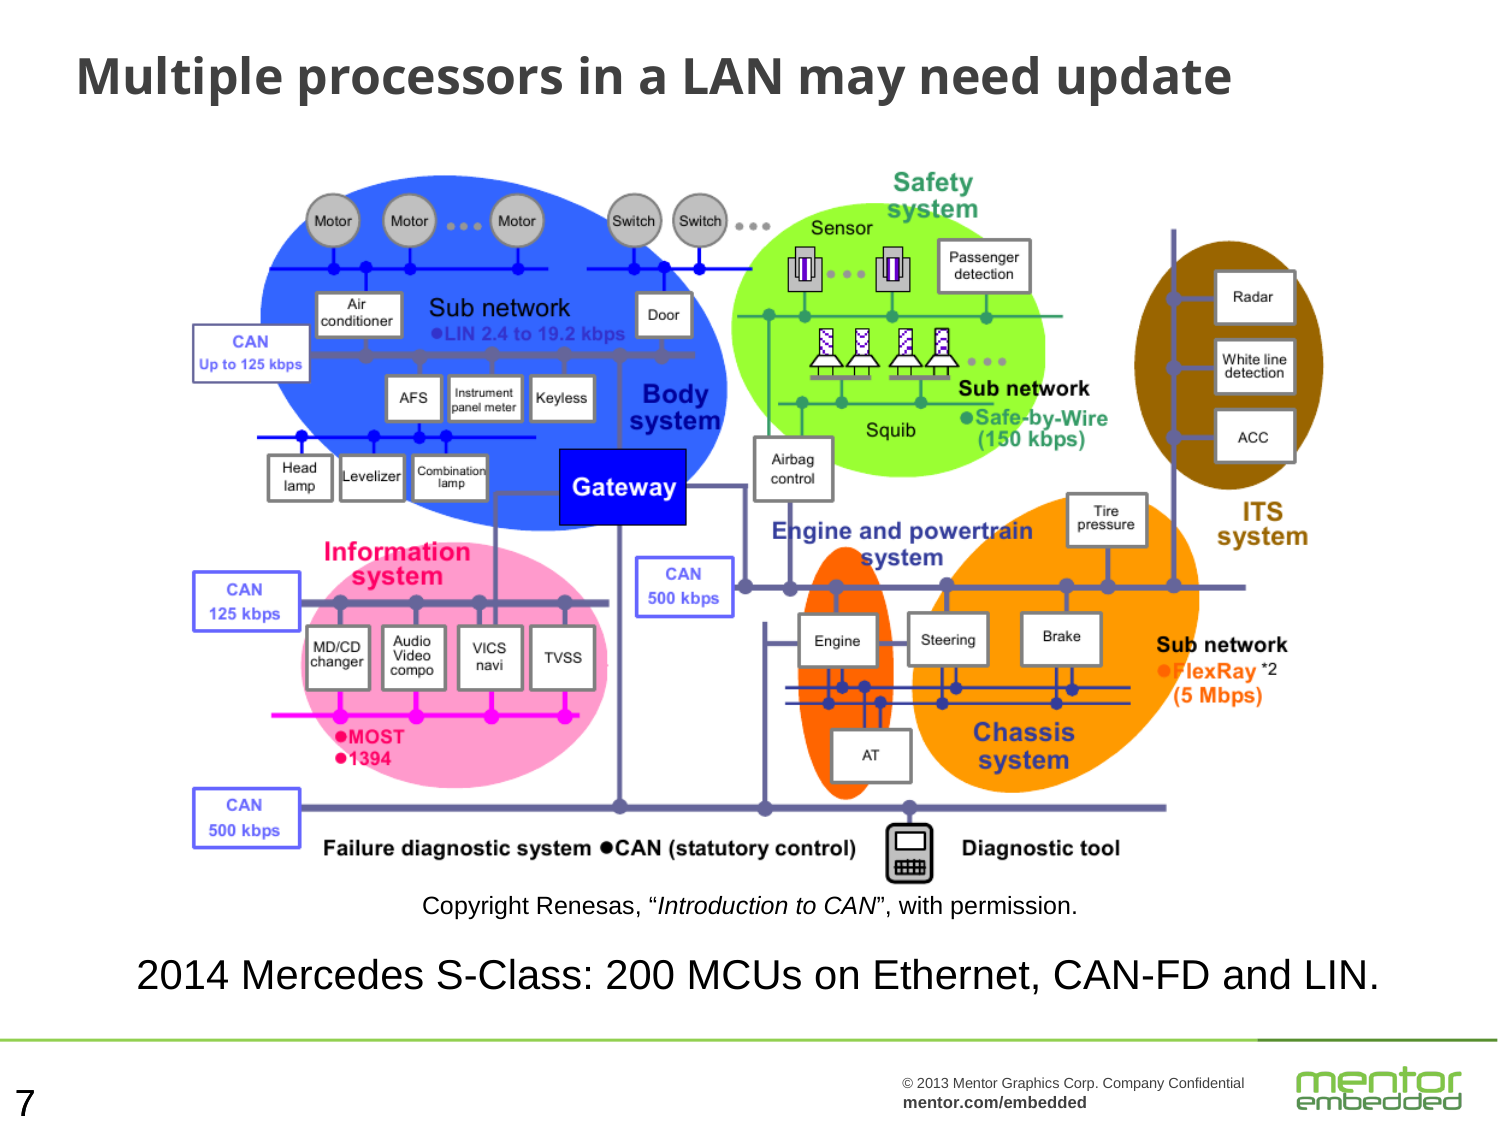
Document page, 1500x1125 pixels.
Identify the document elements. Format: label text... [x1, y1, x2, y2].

title Multiple processors in a LAN may need update [0, 0, 1500, 113]
picture [1292, 1062, 1464, 1114]
picture [150, 125, 1351, 901]
text_box 2014 Mercedes S-Class: 200 MCUs on Ethernet, CAN-FD and LIN. [122, 945, 1396, 1007]
text_box Copyright Renesas, “Introduction to CAN”, with permission. [407, 885, 1093, 928]
